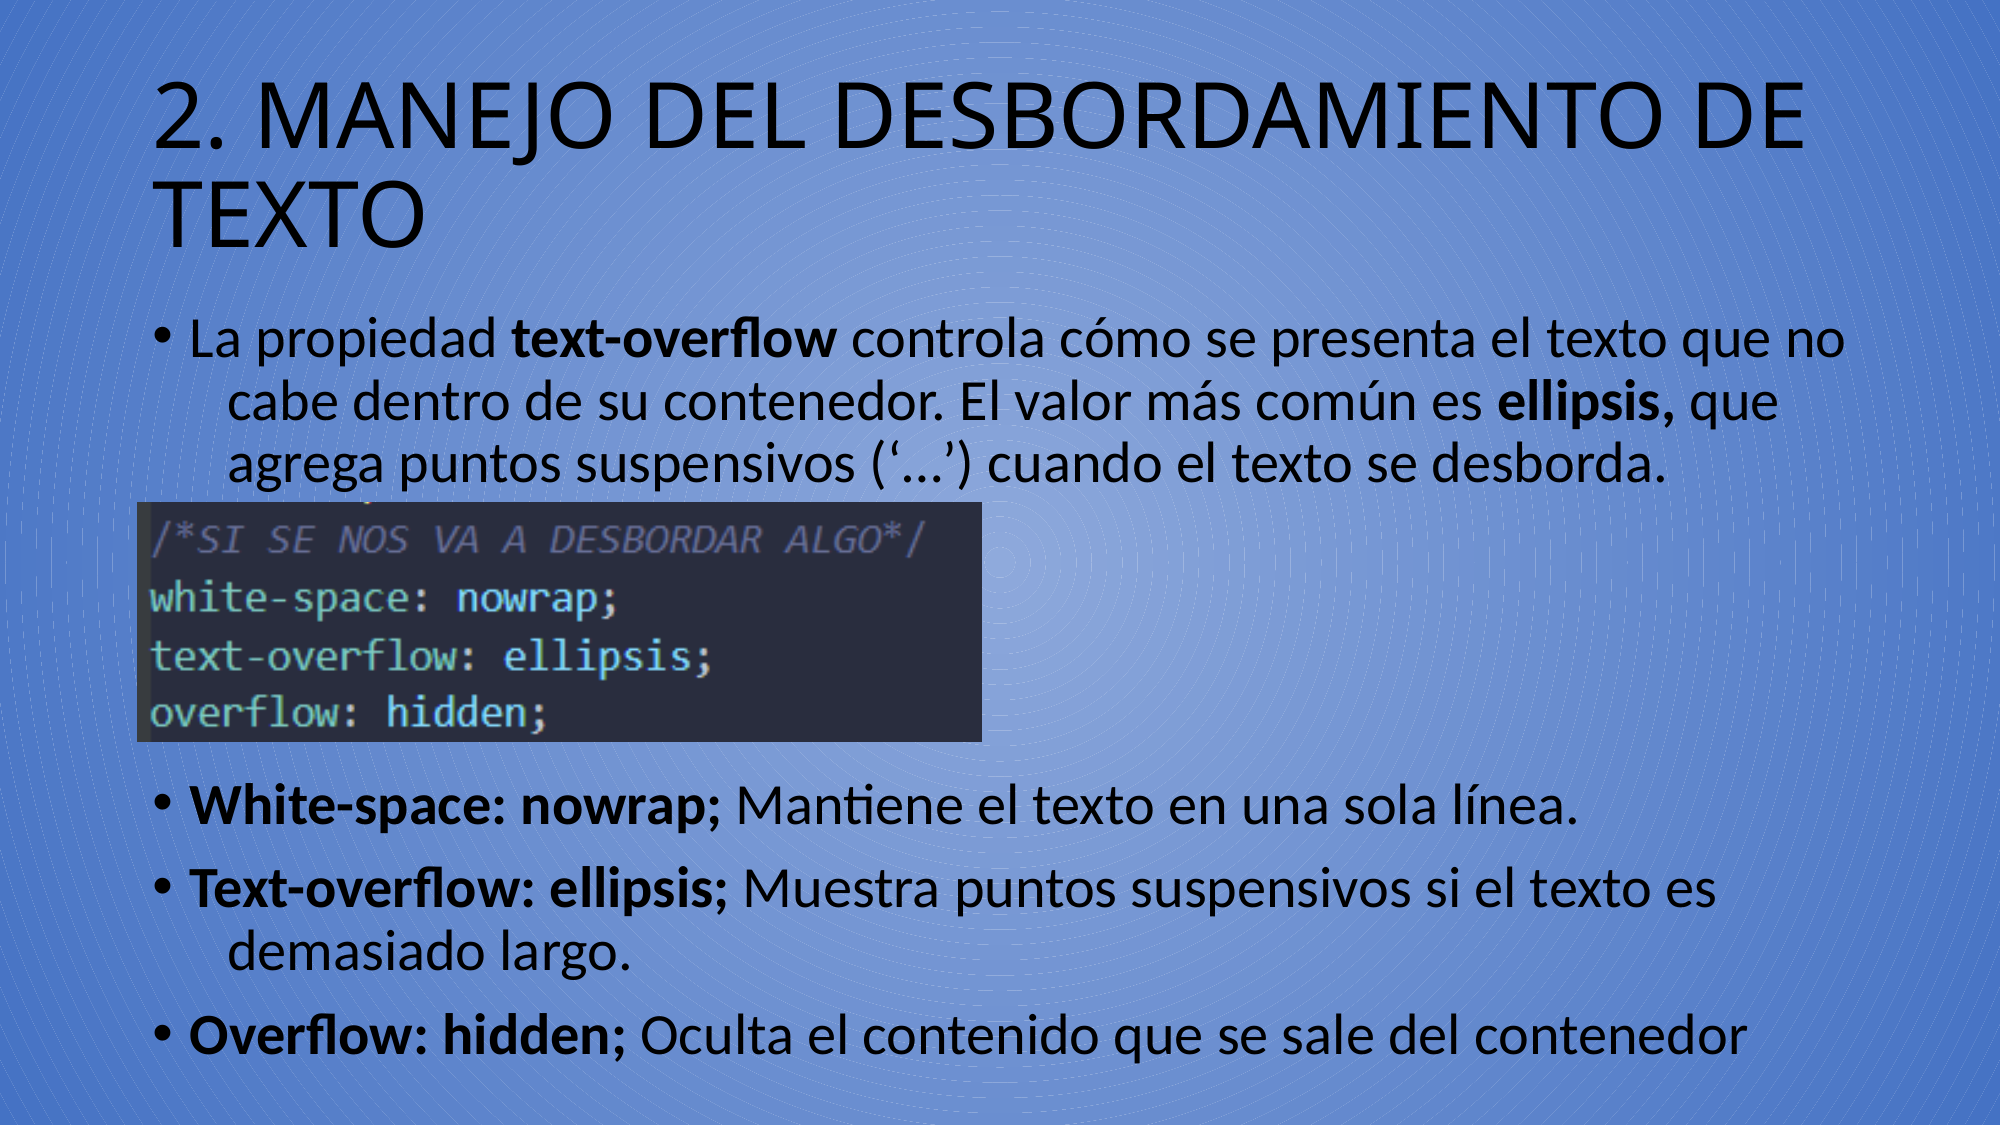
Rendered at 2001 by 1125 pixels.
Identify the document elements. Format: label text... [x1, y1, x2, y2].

list La propiedad text-overflow controla cómo se presenta el texto que no cabe dentro de su contenedor. El valor más común es ellipsis, que agrega puntos suspensivos (‘…’) cuando el texto se desborda. White-space: nowrap; Mantiene el texto en una sola línea. Text-overflow: ellipsis; Muestra puntos suspensivos si el texto es demasiado largo. Overflow: hidden; Oculta el contenido que se sale del contenedor [137, 299, 1863, 1125]
title 2. MANEJO DEL DESBORDAMIENTO DE TEXTO [137, 59, 1863, 278]
picture [137, 502, 982, 742]
